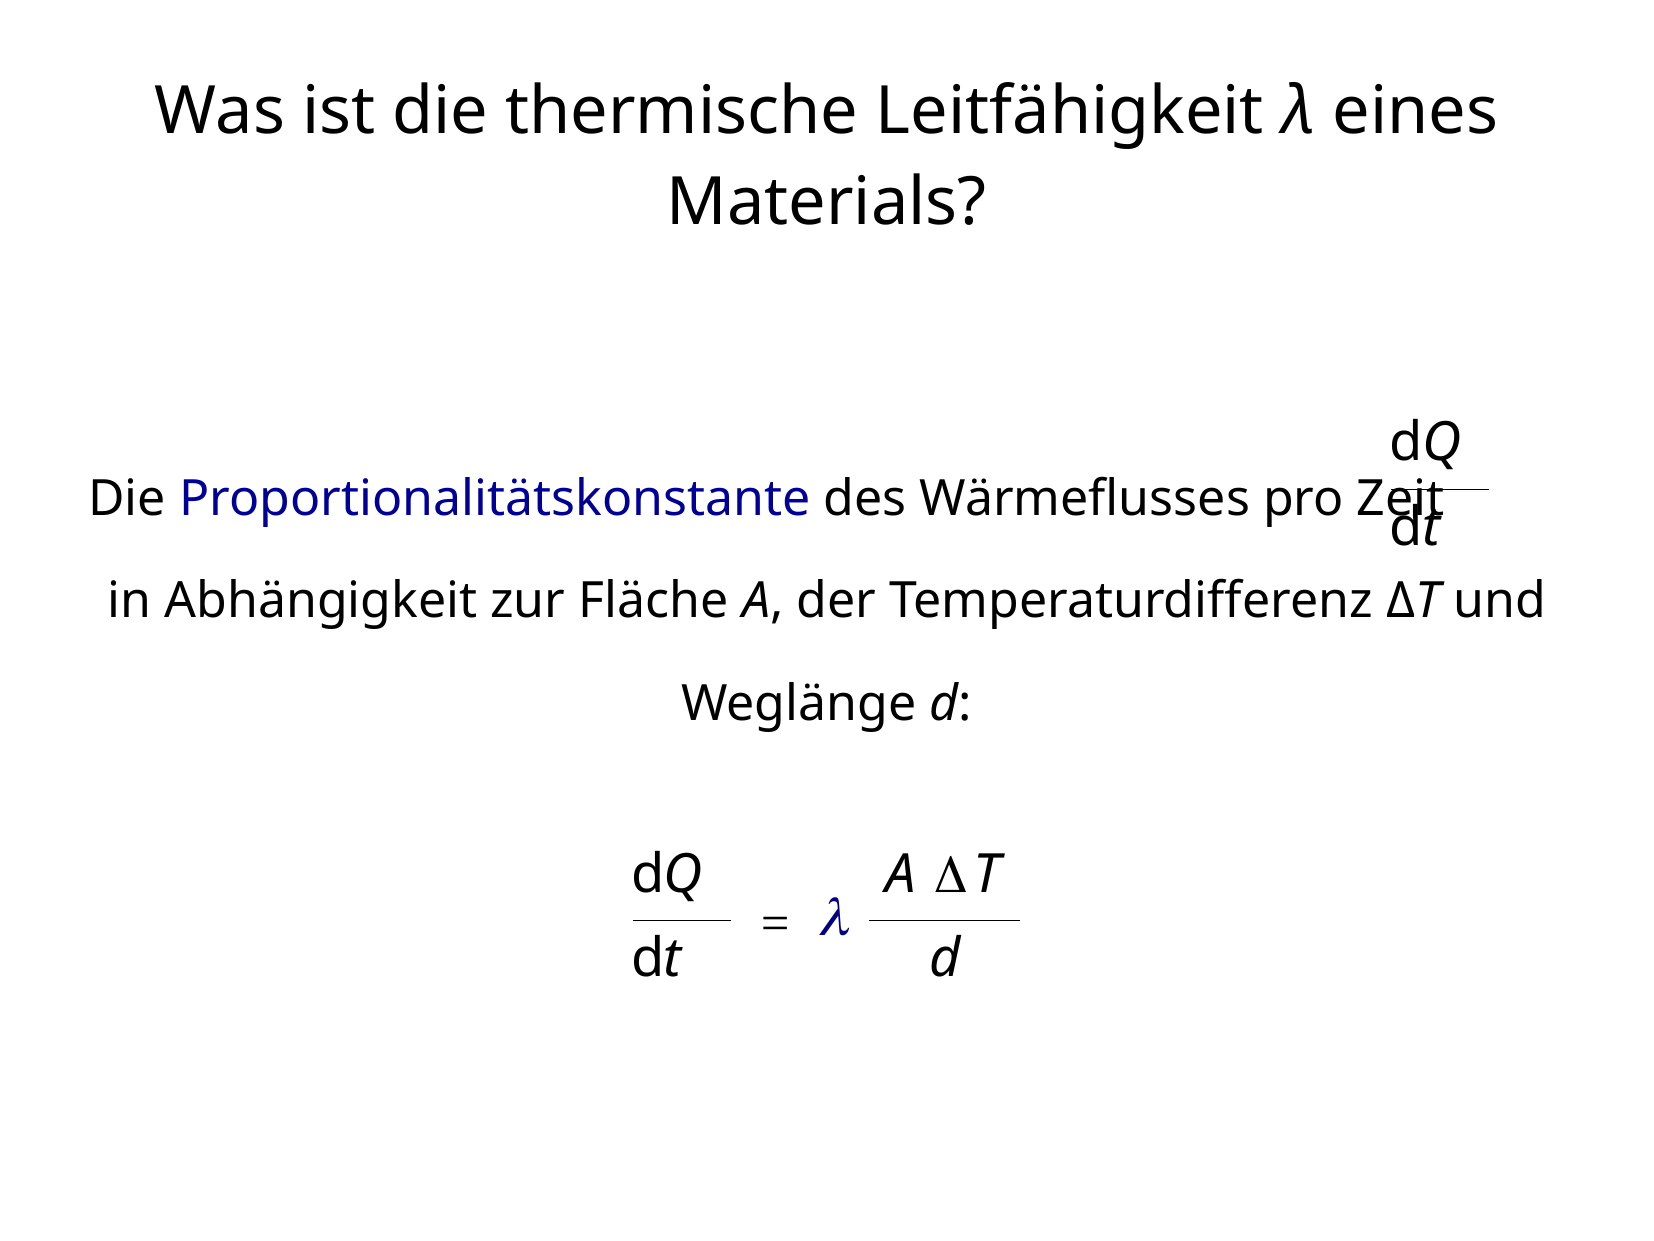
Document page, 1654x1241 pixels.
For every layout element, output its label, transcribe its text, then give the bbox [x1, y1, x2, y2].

subtitle Die Proportionalitätskonstante des Wärmeflusses pro Zeit in Abhängigkeit zur Fläche A, der Temperaturdifferenz ΔT und Weglänge d: [82, 290, 1571, 1010]
chart [624, 840, 1029, 991]
title Was ist die thermische Leitfähigkeit λ eines Materials? [82, 49, 1571, 257]
chart [1383, 409, 1499, 560]
